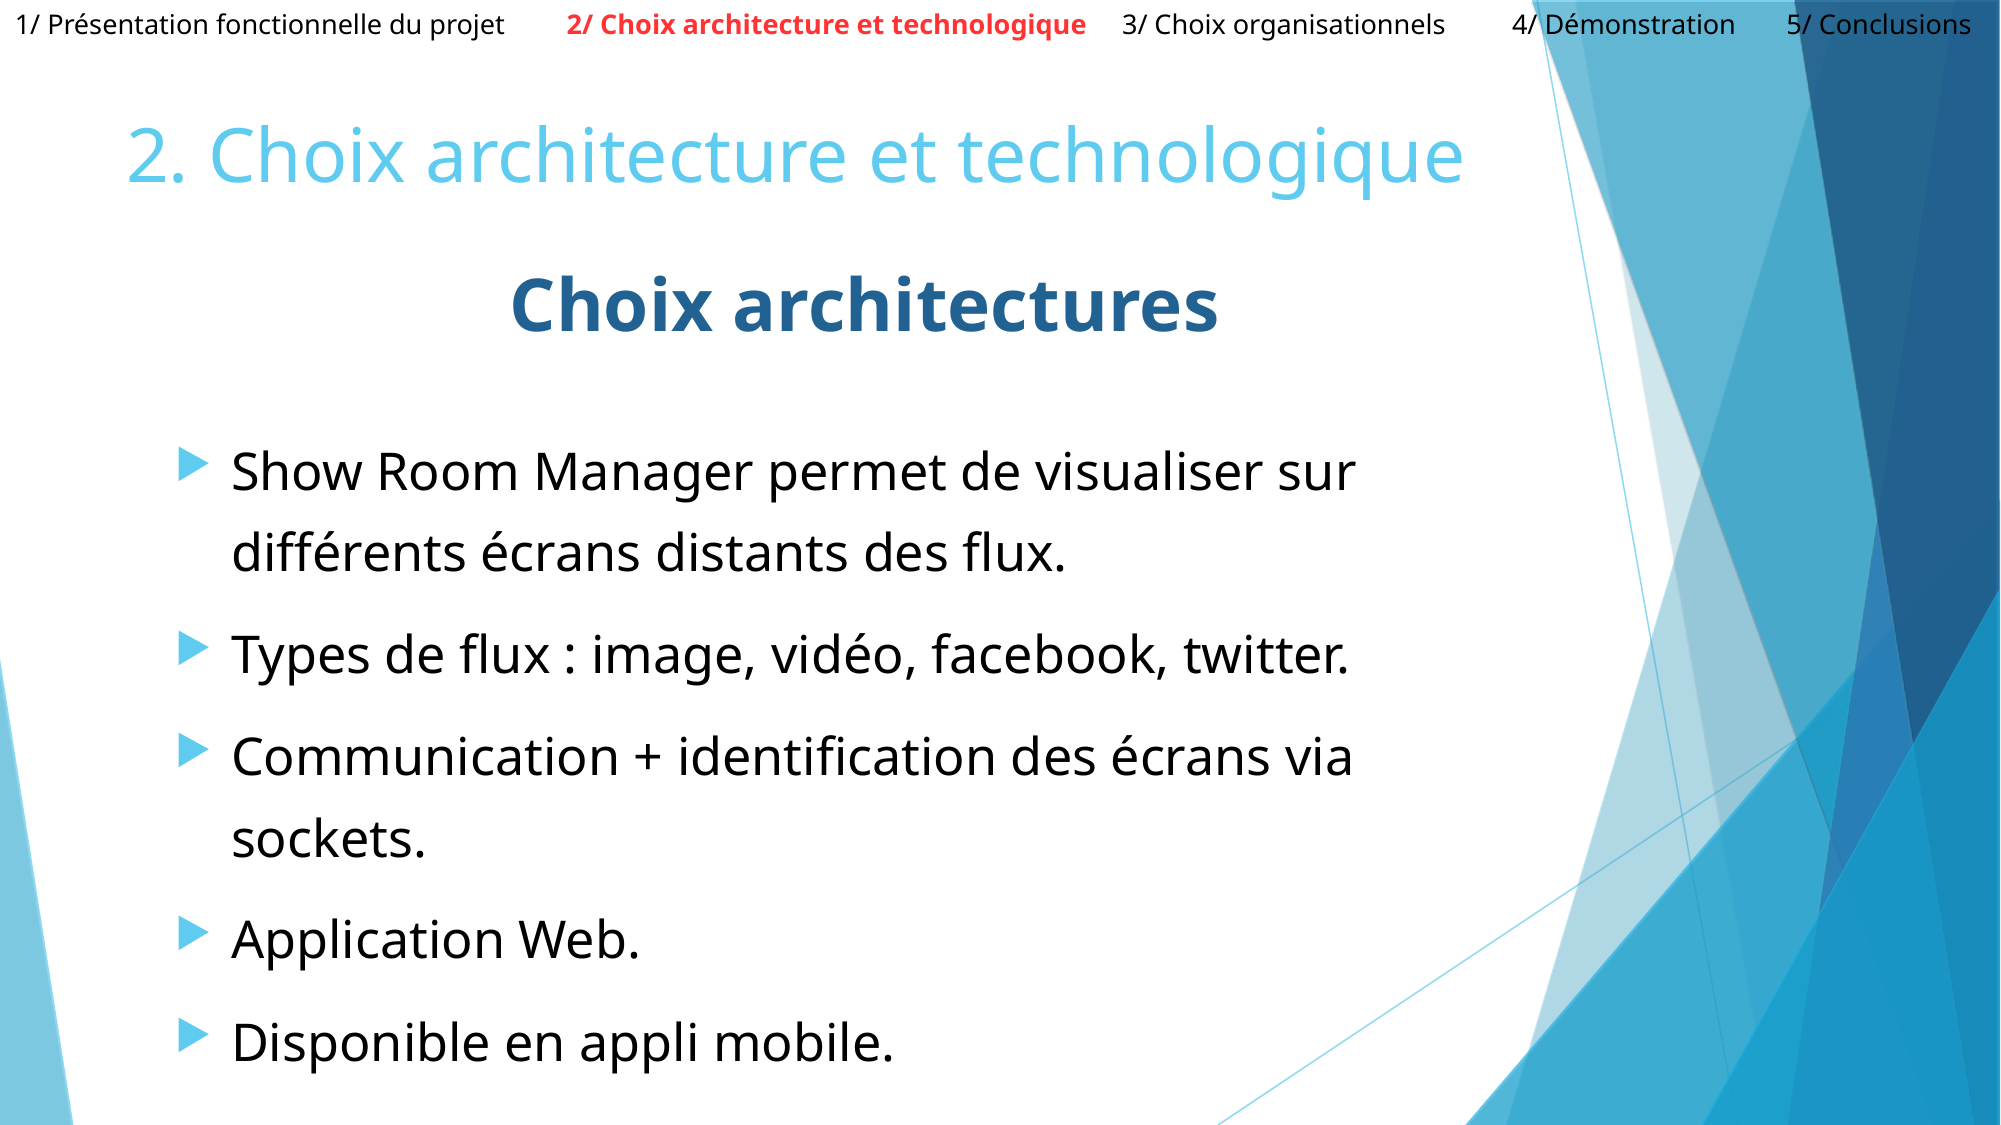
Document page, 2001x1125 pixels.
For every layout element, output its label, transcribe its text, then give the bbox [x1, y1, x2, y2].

list Choix architectures Show Room Manager permet de visualiser sur différents écrans distants des flux. Types de flux : image, vidéo, facebook, twitter. Communication + identification des écrans via sockets. Application Web. Disponible en appli mobile. [159, 250, 1570, 1125]
text_box 1/ Présentation fonctionnelle du projet 2/ Choix architecture et technologique 3/ Choix organisationnels 4/ Démonstration 5/ Conclusions [0, 0, 2000, 48]
title 2. Choix architecture et technologique [111, 99, 1522, 210]
